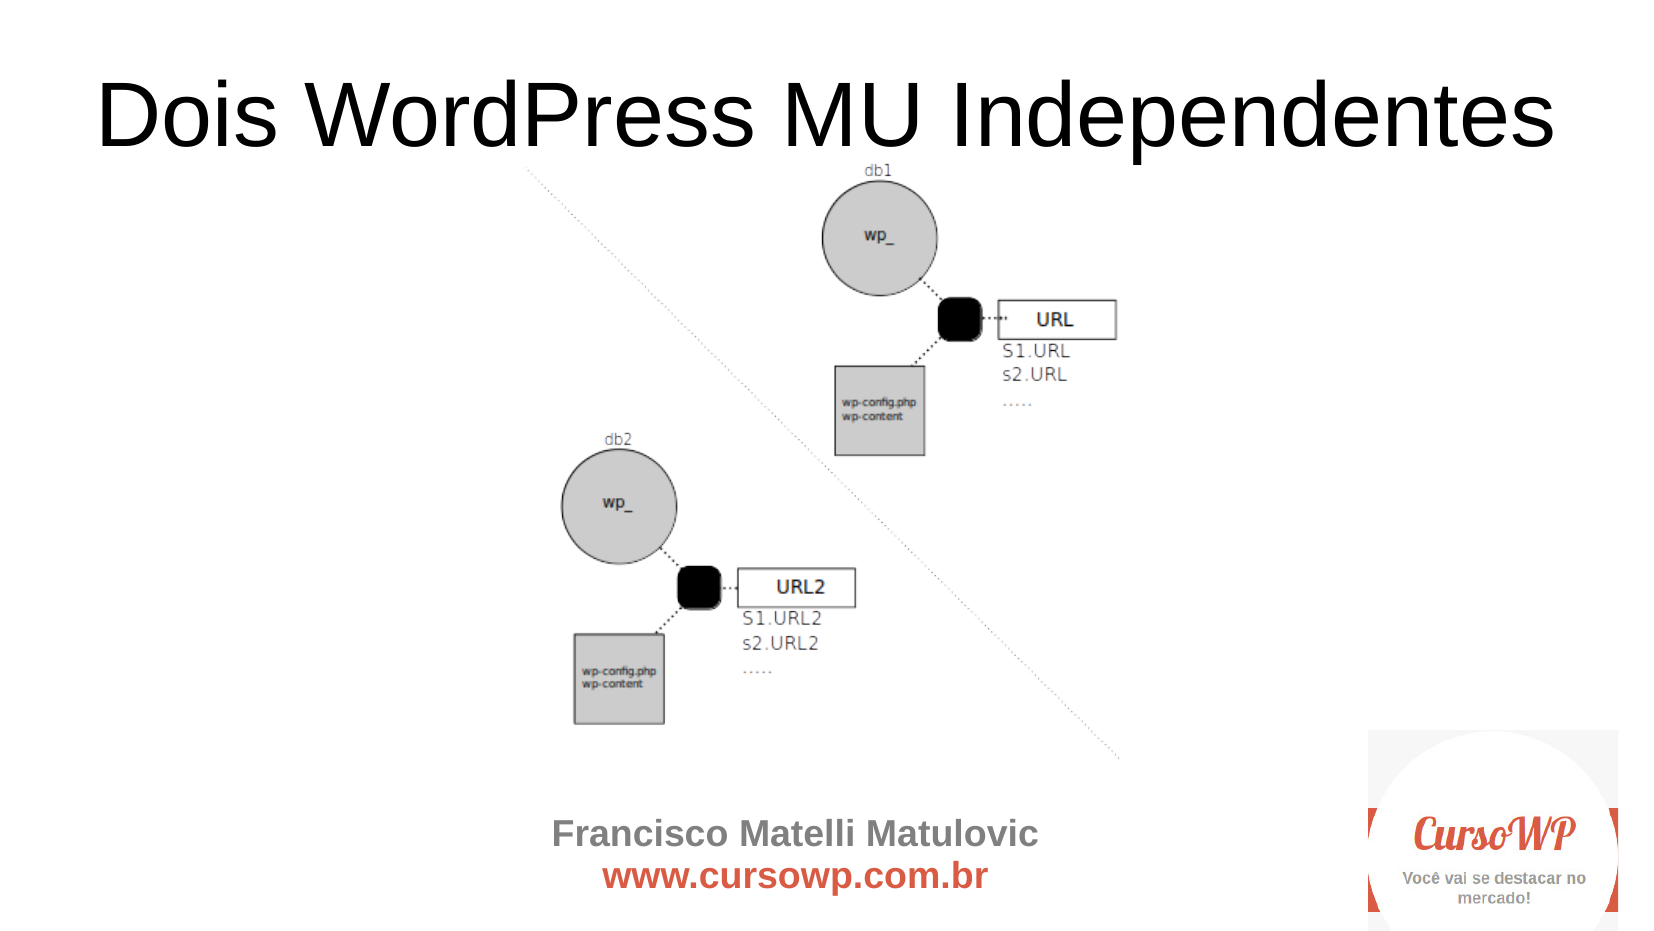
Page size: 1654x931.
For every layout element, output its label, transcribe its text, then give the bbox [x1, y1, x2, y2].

picture [1368, 730, 1619, 931]
picture [515, 153, 1143, 780]
title Dois WordPress MU Independentes [82, 37, 1571, 193]
